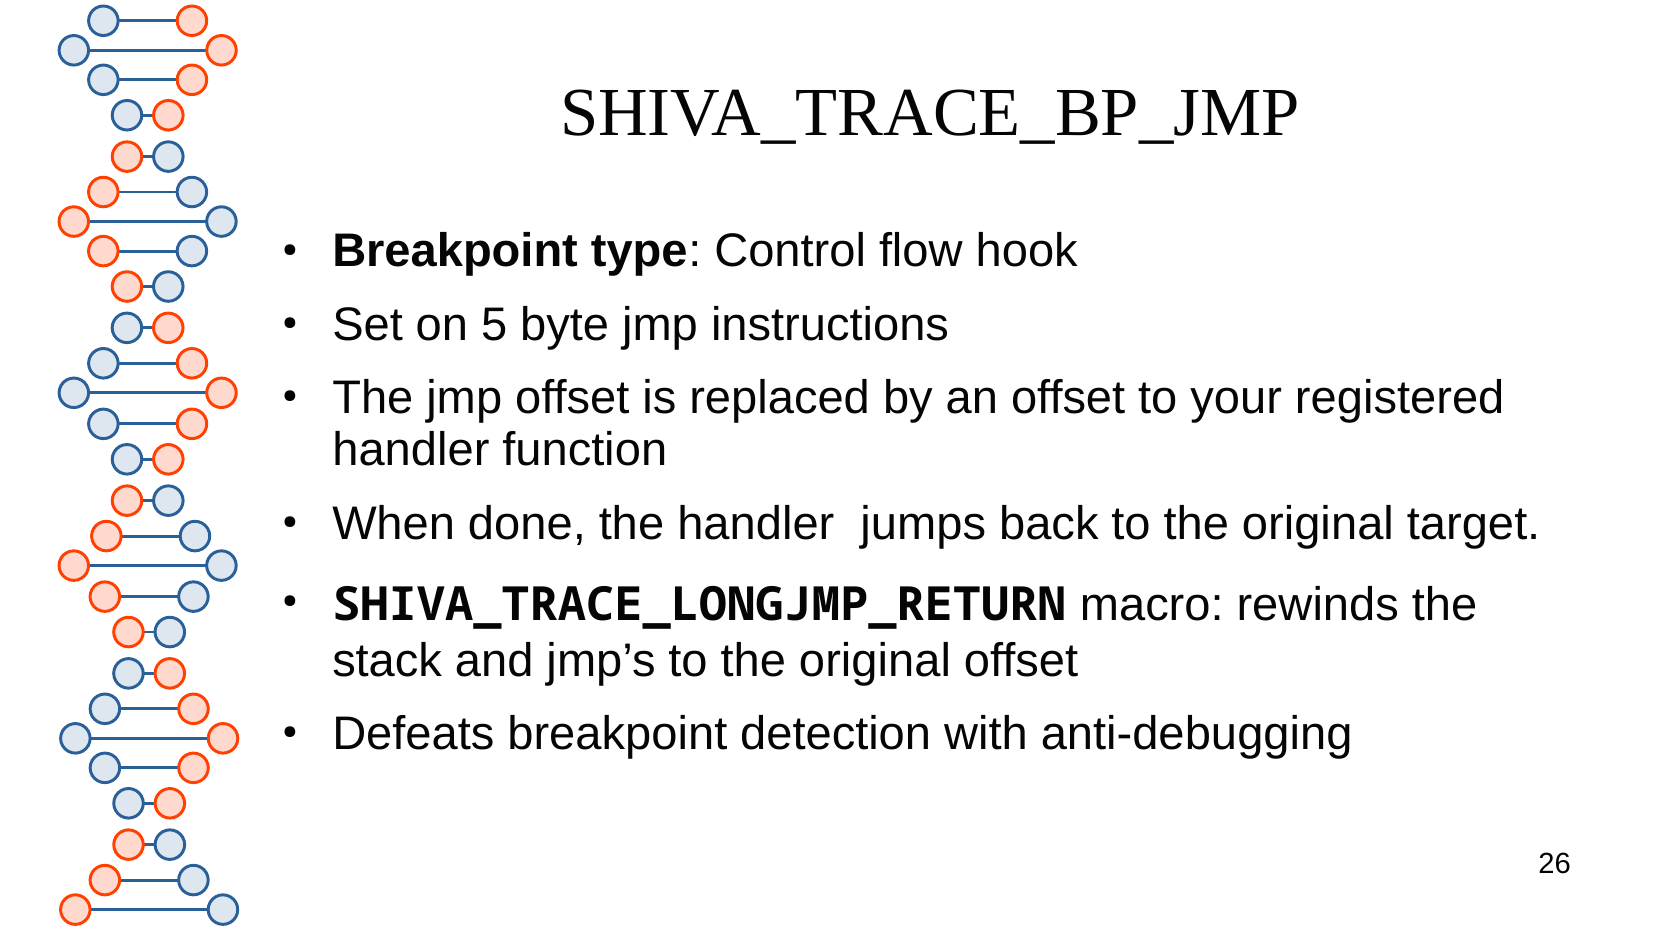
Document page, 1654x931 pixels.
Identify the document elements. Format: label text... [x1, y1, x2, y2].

list Breakpoint type: Control flow hook Set on 5 byte jmp instructions The jmp offset is replaced by an offset to your registered handler function When done, the handler jumps back to the original target. SHIVA_TRACE_LONGJMP_RETURN macro: rewinds the stack and jmp’s to the original offset Defeats breakpoint detection with anti-debugging [265, 224, 1595, 764]
title SHIVA_TRACE_BP_JMP [265, 35, 1595, 189]
